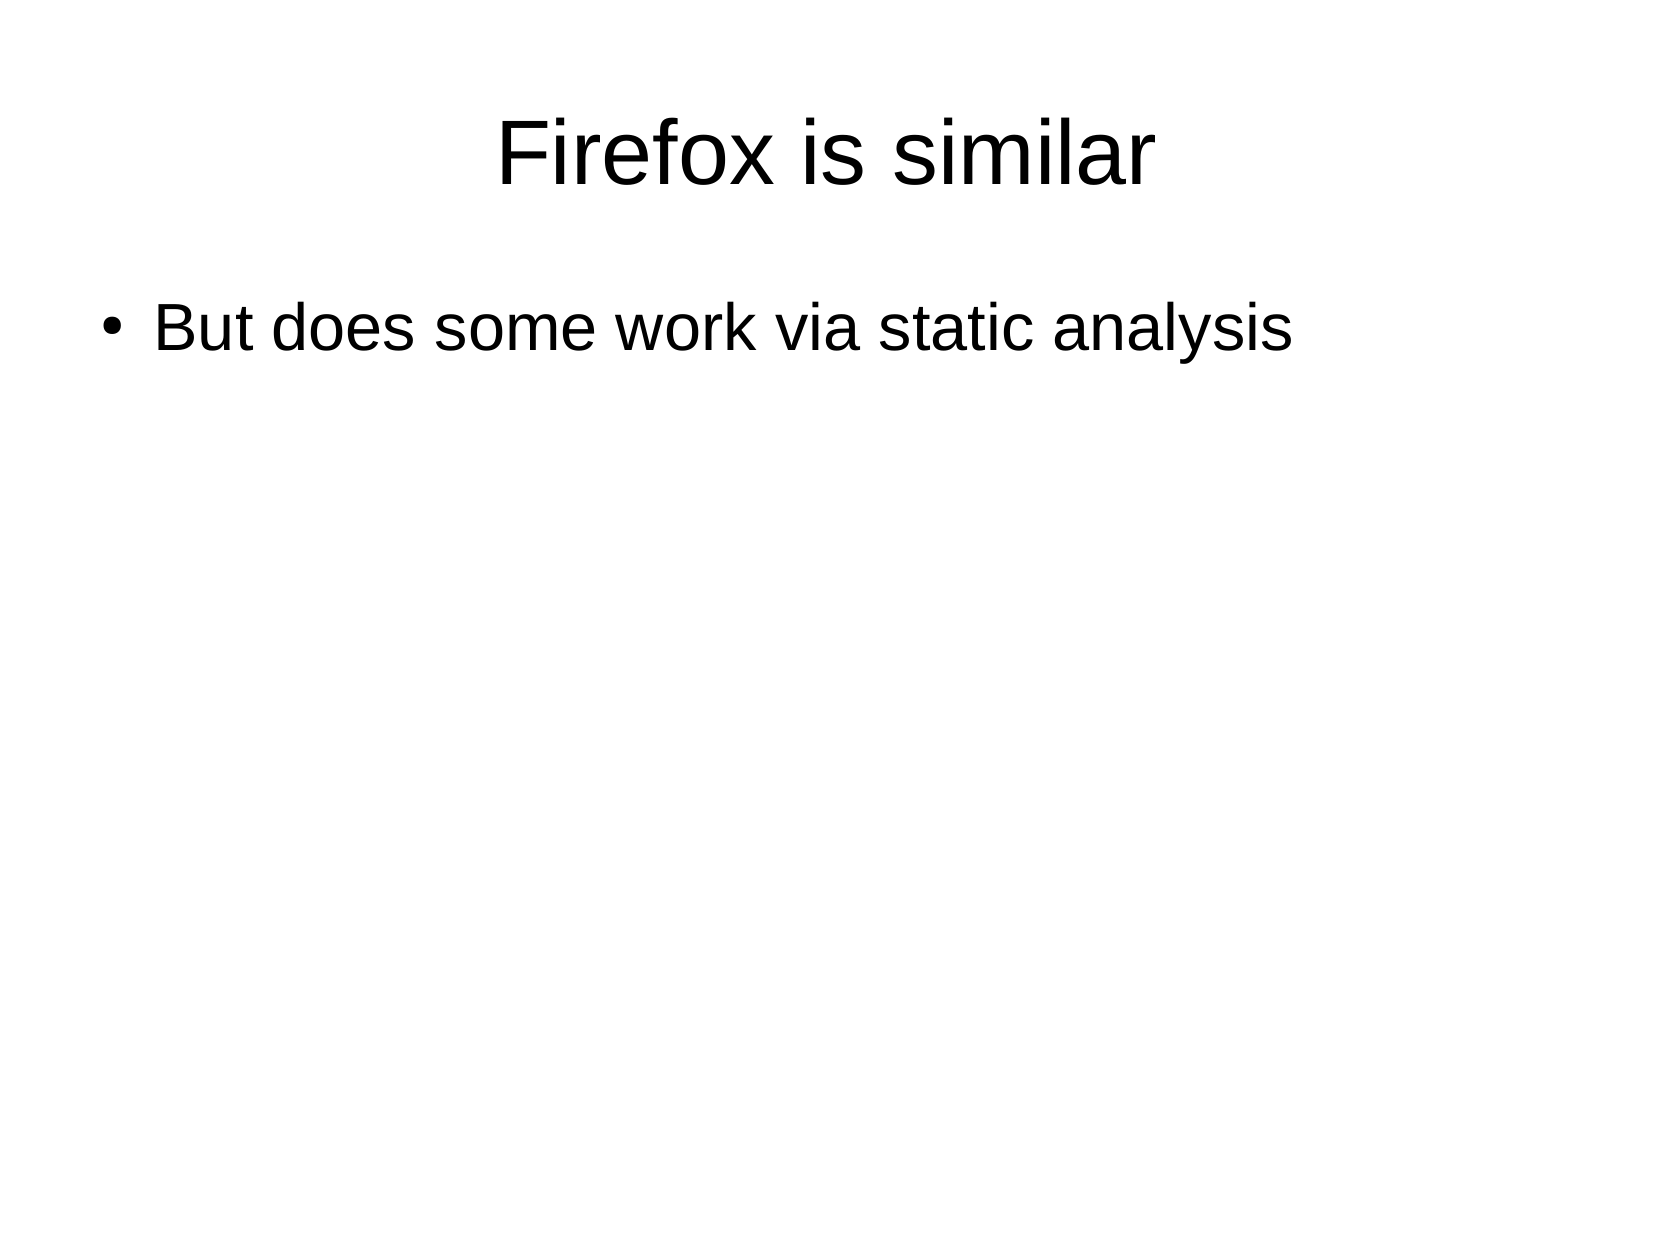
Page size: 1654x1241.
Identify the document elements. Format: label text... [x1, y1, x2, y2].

list But does some work via static analysis [82, 290, 1538, 1010]
title Firefox is similar [82, 49, 1571, 257]
